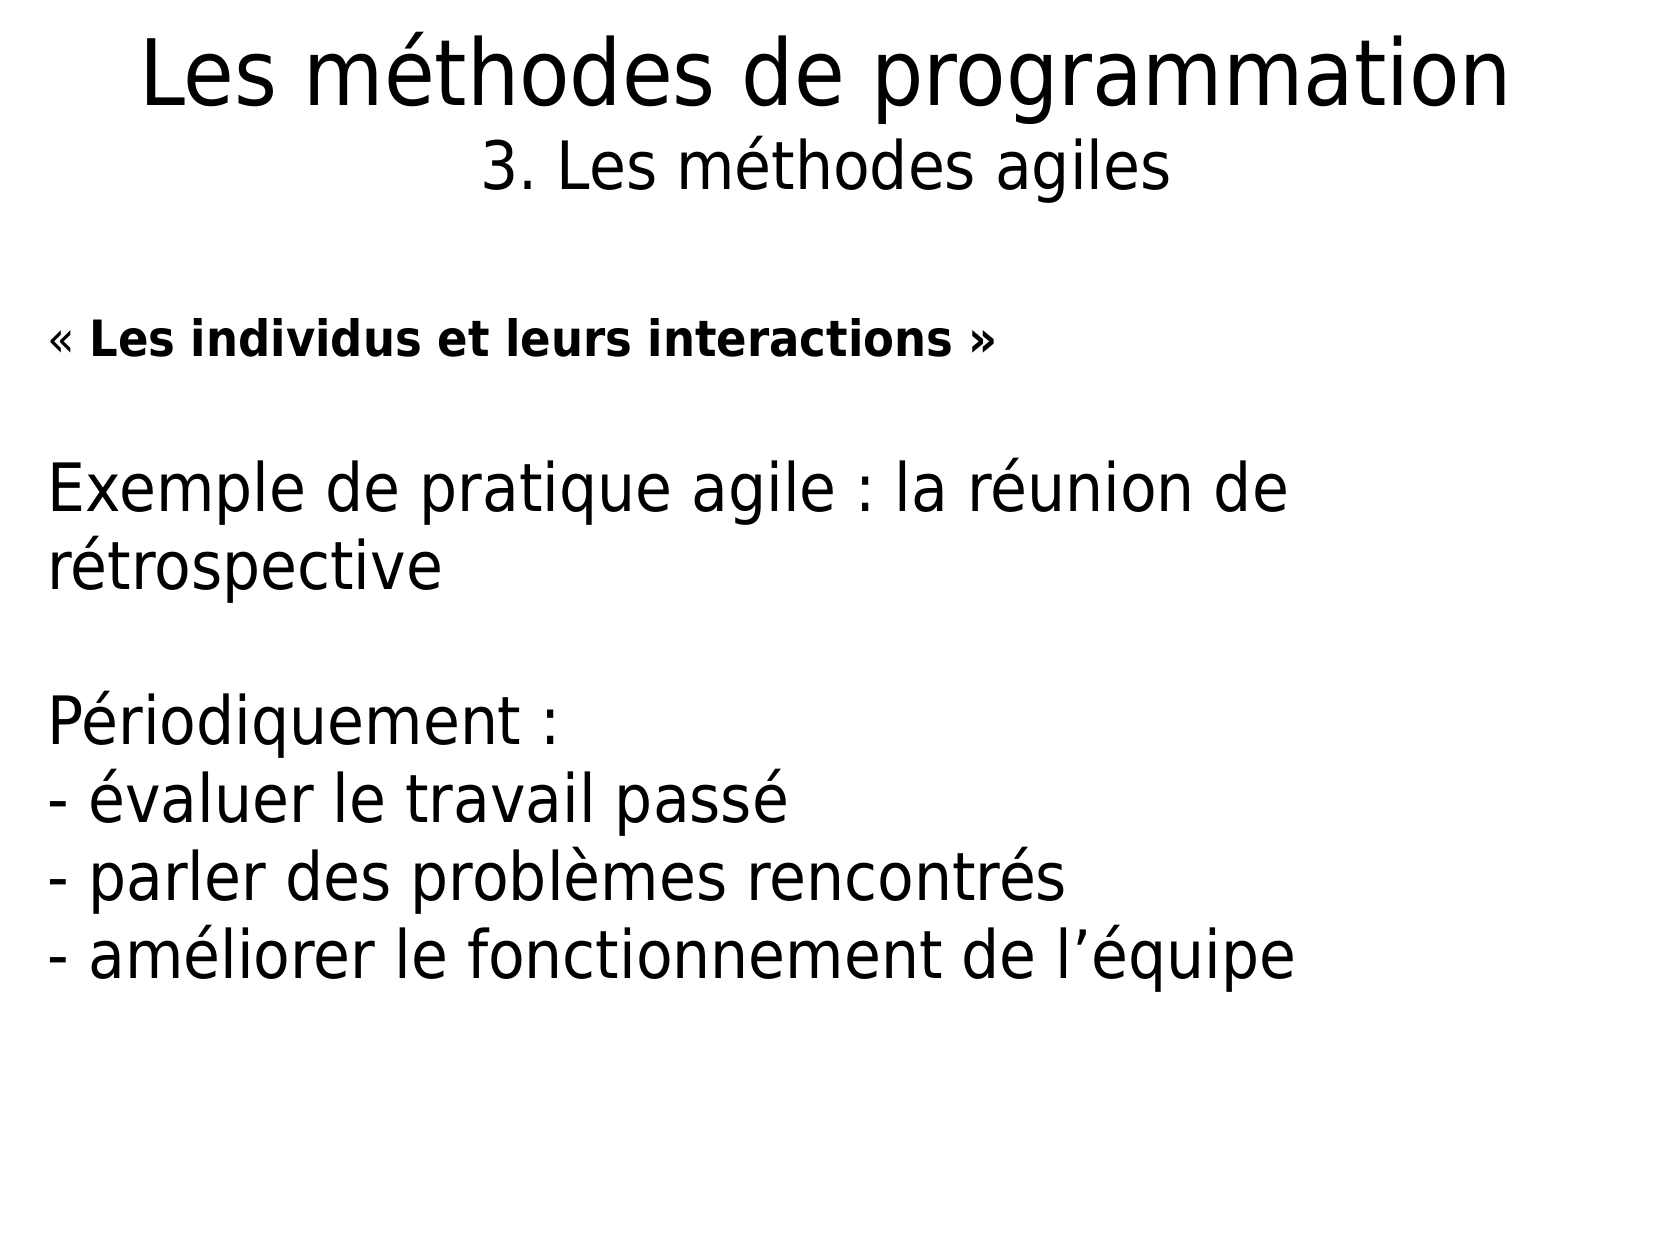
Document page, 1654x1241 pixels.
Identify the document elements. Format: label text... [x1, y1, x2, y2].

title Les méthodes de programmation 3. Les méthodes agiles [41, 12, 1613, 214]
title « Les individus et leurs interactions » Exemple de pratique agile : la réunion de rétrospective Périodiquement : - évaluer le travail passé - parler des problèmes rencontrés - améliorer le fonctionnement de l’équipe [47, 216, 1605, 1177]
